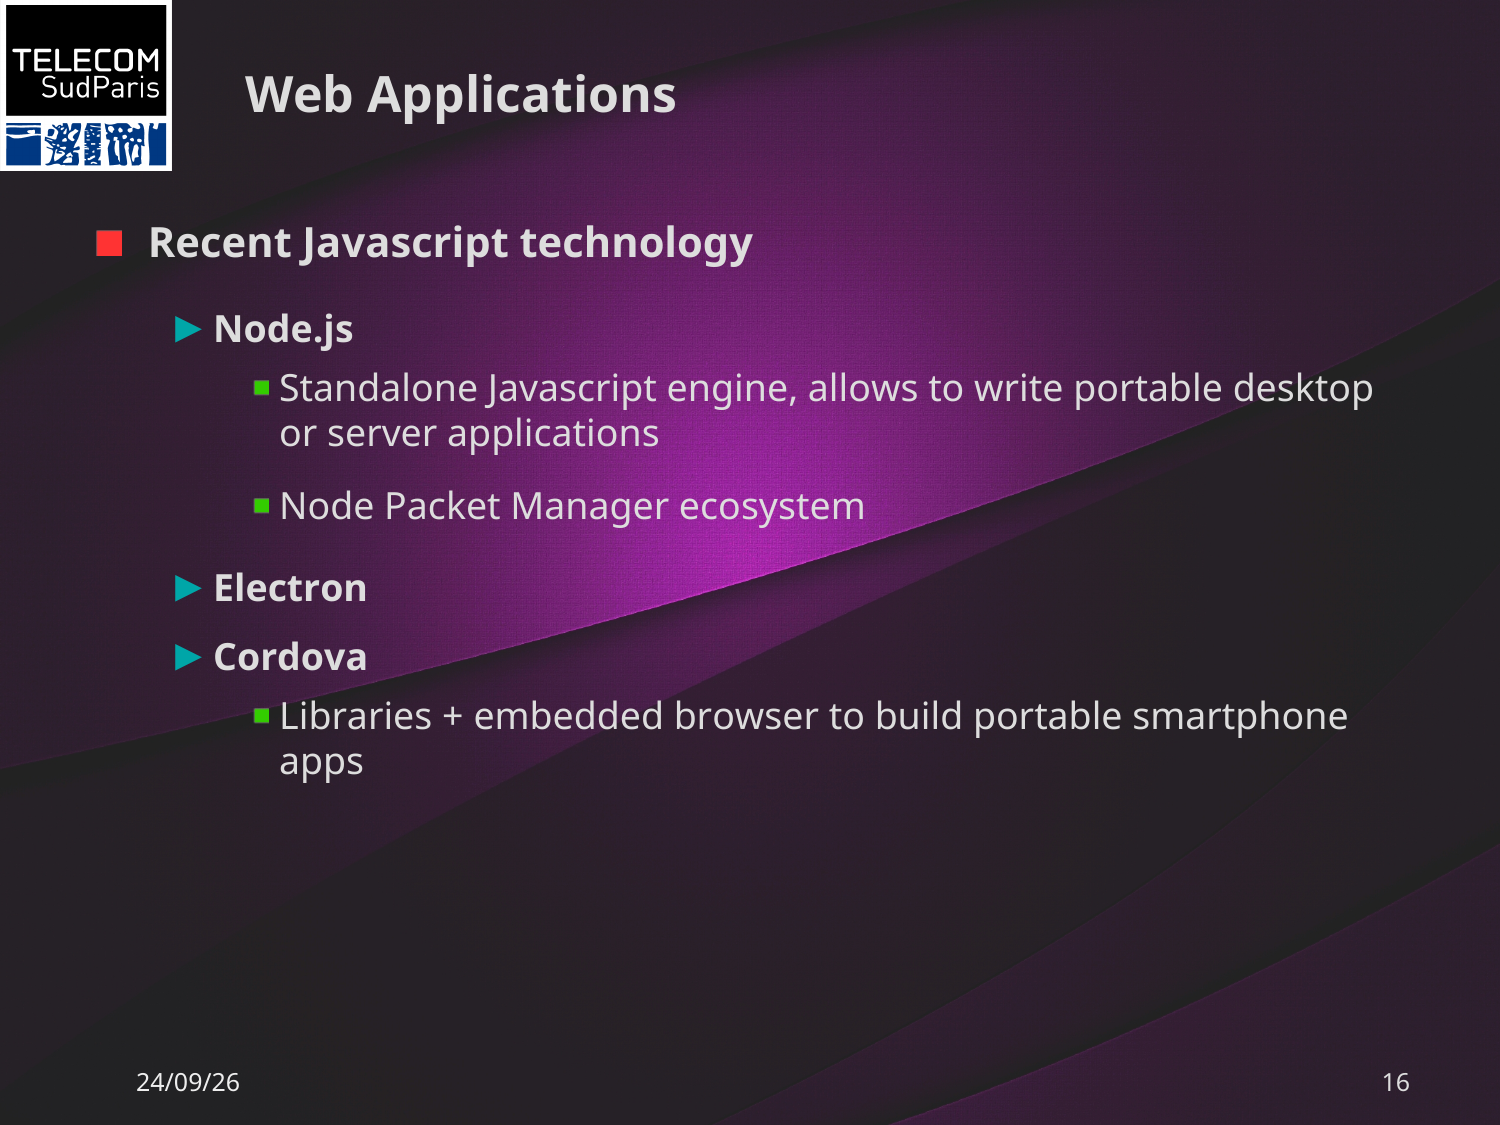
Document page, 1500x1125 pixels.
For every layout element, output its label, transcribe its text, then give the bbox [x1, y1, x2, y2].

picture [0, 0, 1500, 1125]
title Web Applications [230, 19, 1429, 165]
list Recent Javascript technology Node.js Standalone Javascript engine, allows to write portable desktop or server applications Node Packet Manager ecosystem Electron Cordova Libraries + embedded browser to build portable smartphone apps [76, 207, 1427, 977]
